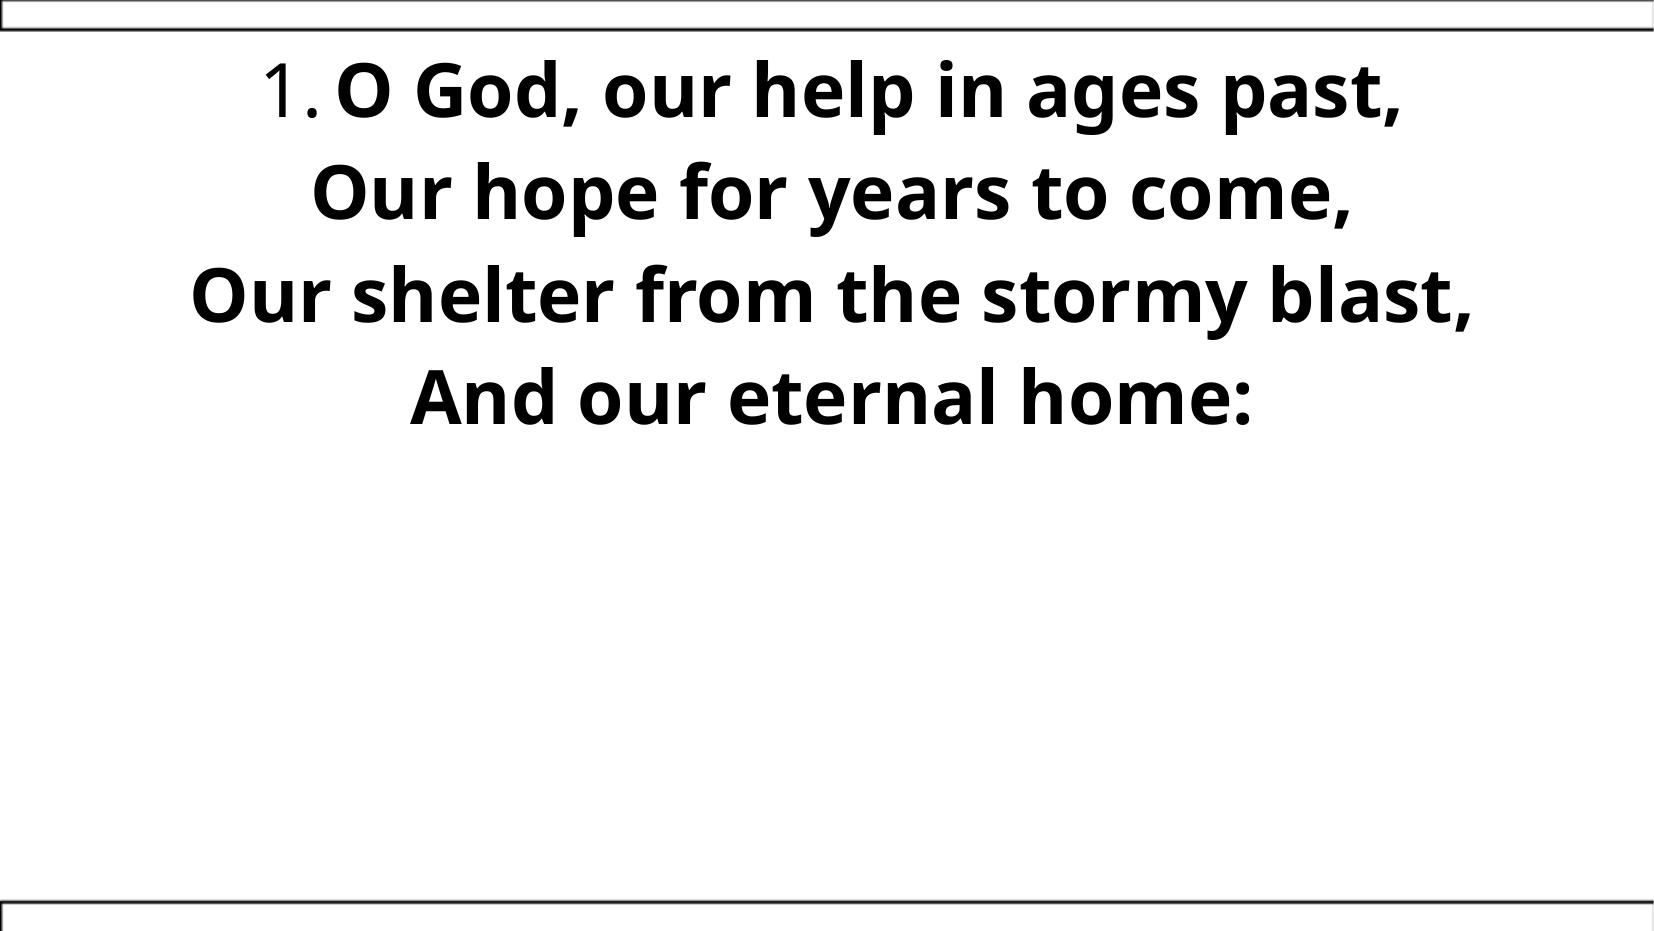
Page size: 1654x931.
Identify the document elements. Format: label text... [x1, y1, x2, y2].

text_box 1. O God, our help in ages past, Our hope for years to come, Our shelter from the stormy blast, And our eternal home: [105, 30, 1561, 445]
picture [0, 0, 1654, 931]
